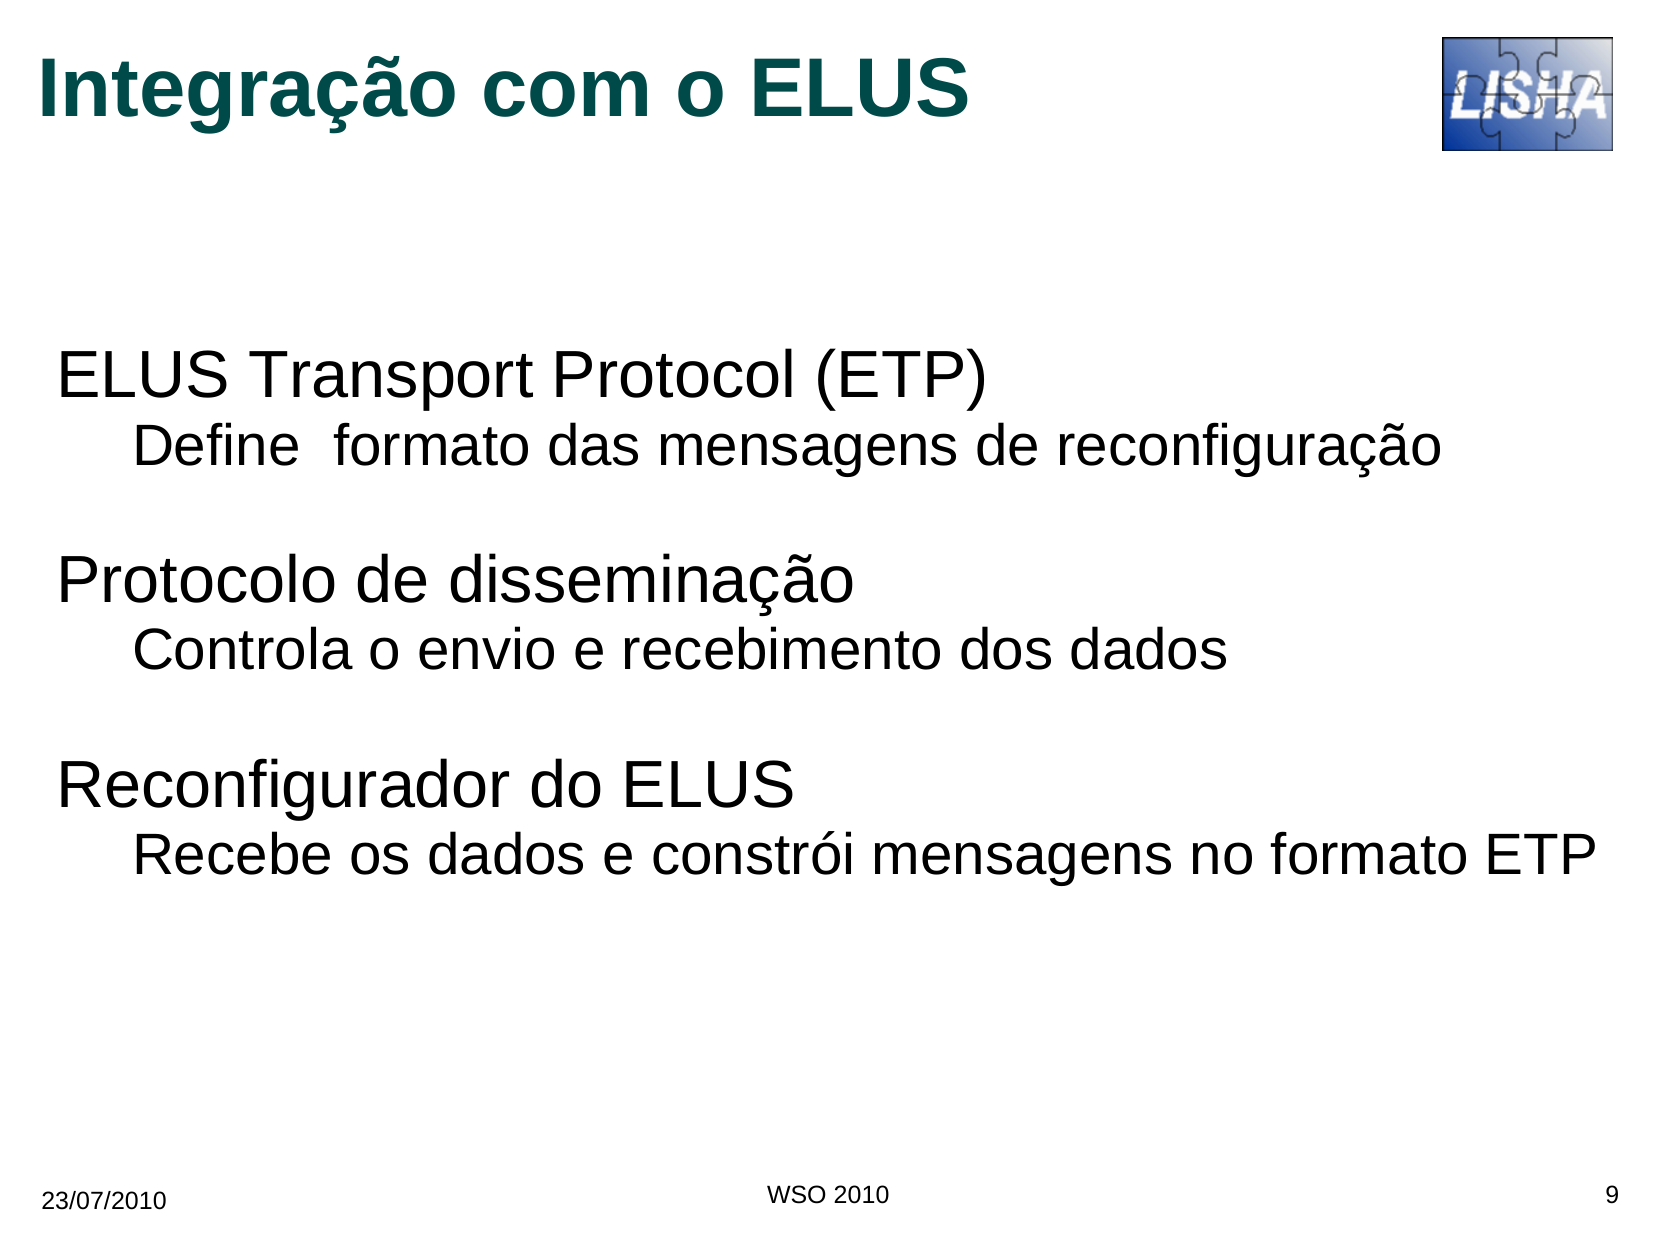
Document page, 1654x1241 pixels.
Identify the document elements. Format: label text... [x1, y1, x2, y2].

list ELUS Transport Protocol (ETP) Define formato das mensagens de reconfiguração Protocolo de disseminação Controla o envio e recebimento dos dados Reconfigurador do ELUS Recebe os dados e constrói mensagens no formato ETP [37, 337, 1613, 1163]
picture [1442, 37, 1613, 151]
title Integração com o ELUS [37, 37, 1426, 151]
